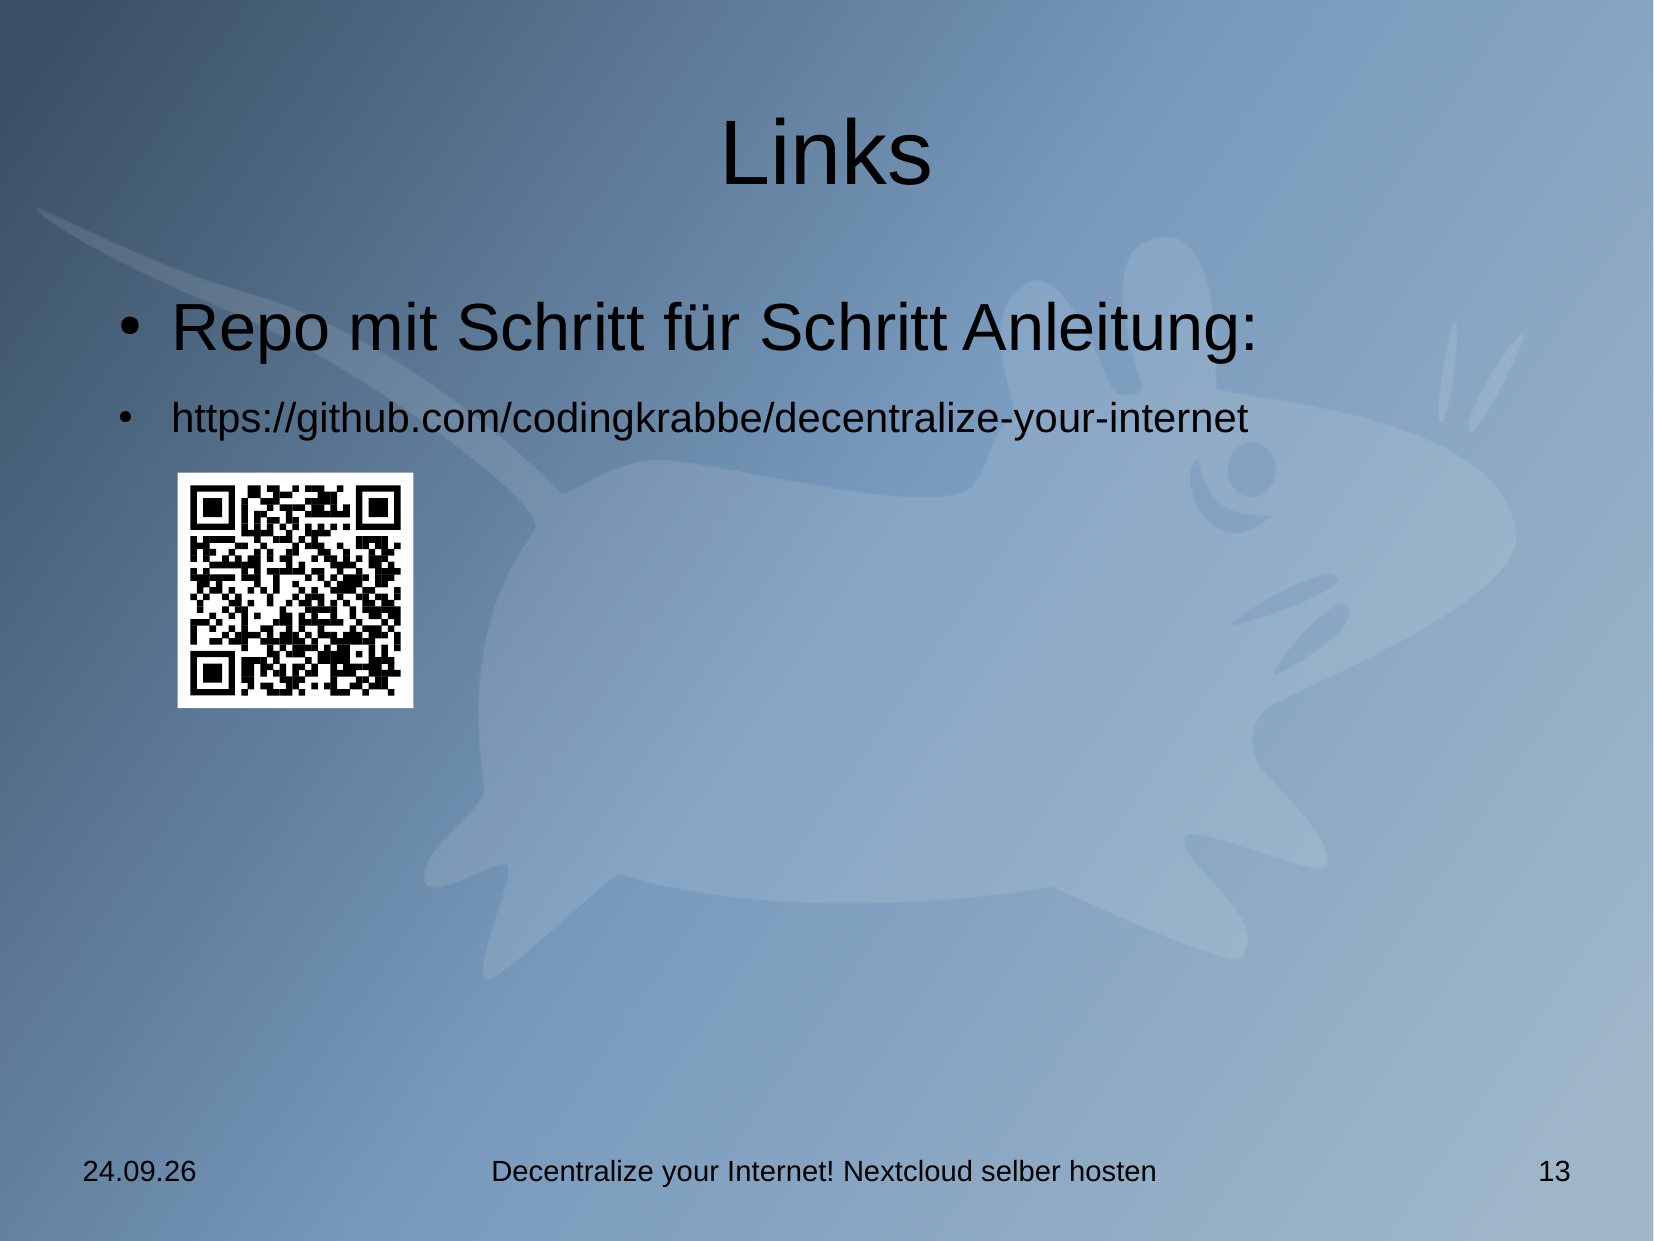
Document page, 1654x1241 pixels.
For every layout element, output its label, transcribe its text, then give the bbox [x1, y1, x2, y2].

title Links [82, 49, 1571, 257]
picture [0, 0, 1654, 1241]
list Repo mit Schritt für Schritt Anleitung: https://github.com/codingkrabbe/decentralize-your-internet [82, 290, 1571, 824]
